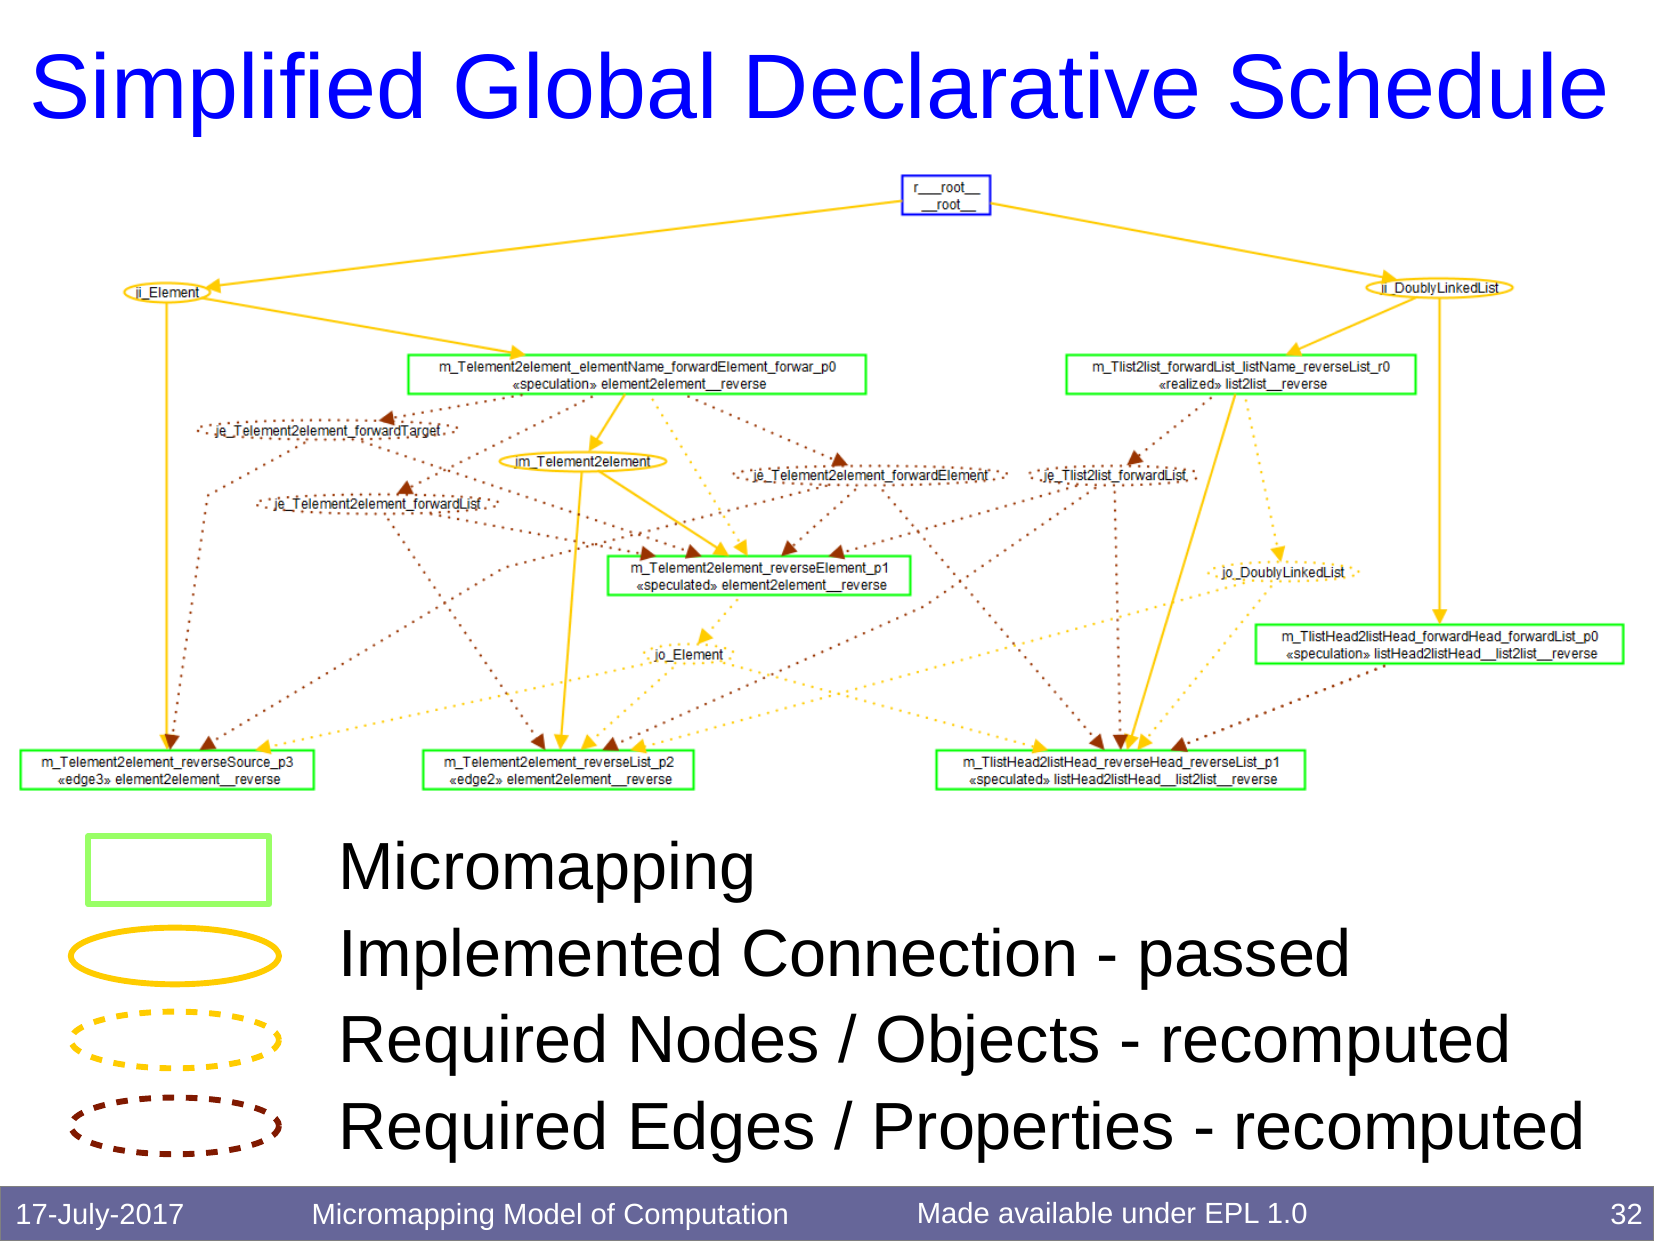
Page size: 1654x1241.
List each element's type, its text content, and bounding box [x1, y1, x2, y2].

text_box [88, 835, 270, 905]
list Micromapping Implemented Connection - passed Required Nodes / Objects - recomputed Required Edges / Properties - recomputed [338, 829, 1654, 1241]
text_box [70, 1097, 279, 1155]
text_box [70, 927, 279, 985]
text_box [70, 1011, 279, 1069]
picture [19, 174, 1625, 791]
title Simplified Global Declarative Schedule [0, 0, 1654, 191]
